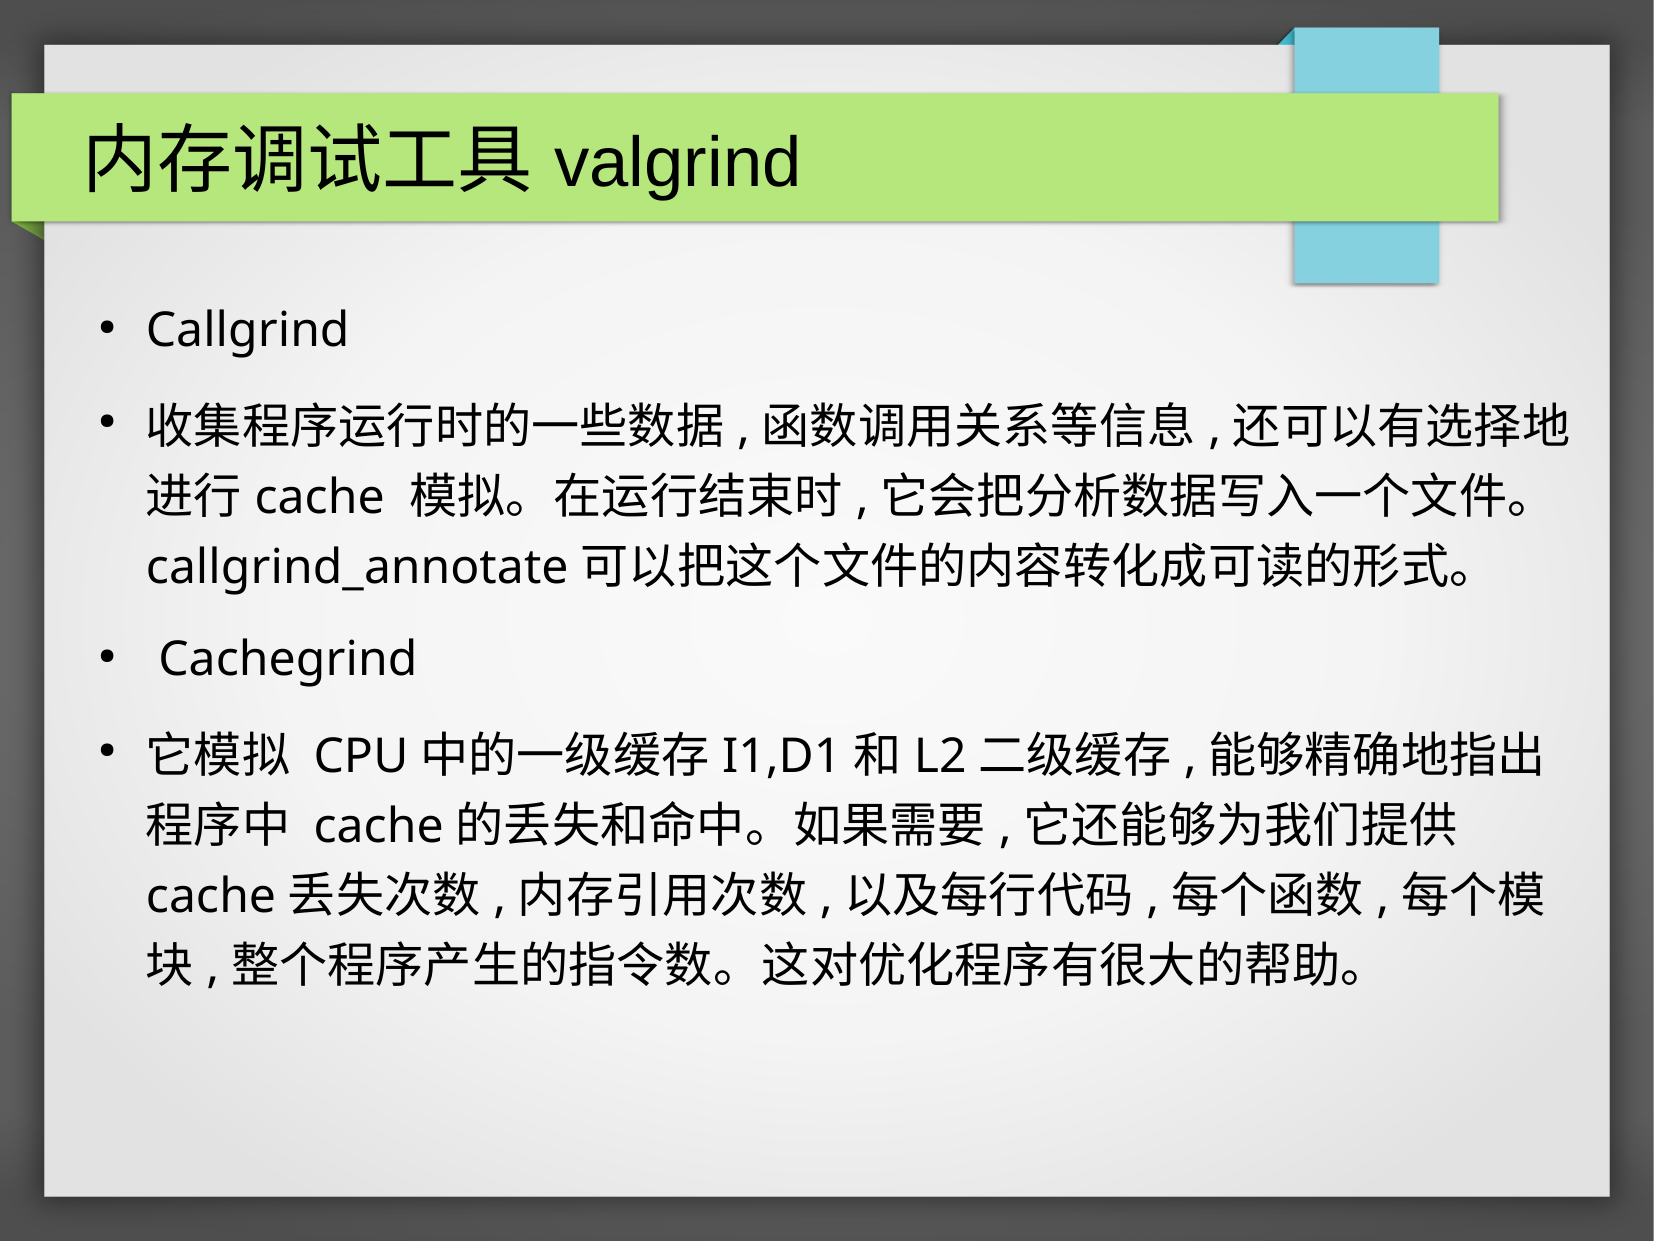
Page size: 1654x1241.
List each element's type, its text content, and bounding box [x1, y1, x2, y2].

list Callgrind 收集程序运行时的一些数据,函数调用关系等信息,还可以有选择地进行cache 模拟。在运行结束时,它会把分析数据写入一个文件。callgrind_annotate可以把这个文件的内容转化成可读的形式。 Cachegrind 它模拟 CPU中的一级缓存I1,D1和L2二级缓存,能够精确地指出程序中 cache的丢失和命中。如果需要,它还能够为我们提供cache丢失次数,内存引用次数,以及每行代码,每个函数,每个模块,整个程序产生的指令数。这对优化程序有很大的帮助。 [82, 295, 1571, 1015]
picture [0, 0, 1654, 1241]
title 内存调试工具valgrind [82, 94, 1264, 213]
